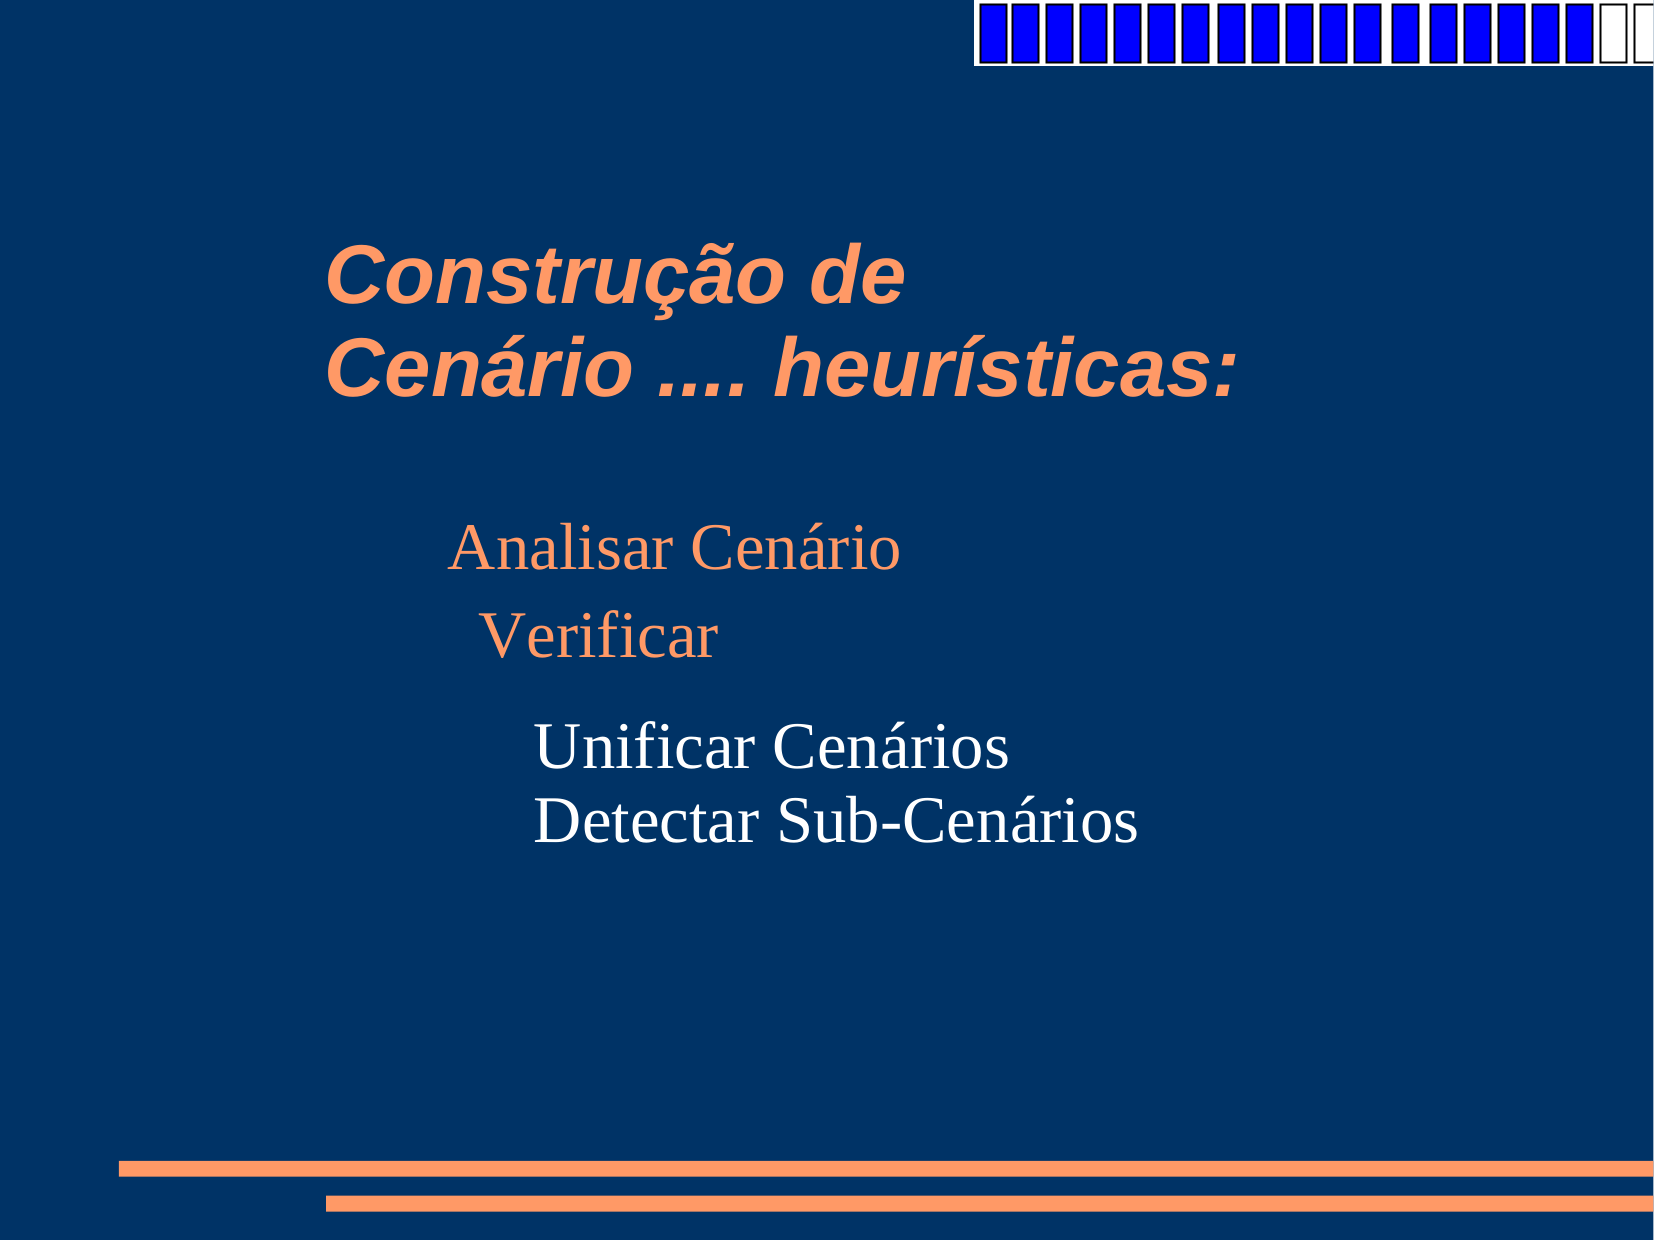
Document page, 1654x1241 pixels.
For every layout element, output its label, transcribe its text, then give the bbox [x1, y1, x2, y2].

text_box Analisar Cenário [413, 509, 958, 591]
picture [974, 0, 1654, 67]
text_box Unificar Cenários Detectar Sub-Cenários [439, 708, 1565, 871]
title Construção de Cenário .... heurísticas: [324, 206, 1270, 529]
text_box Verificar [383, 598, 772, 680]
